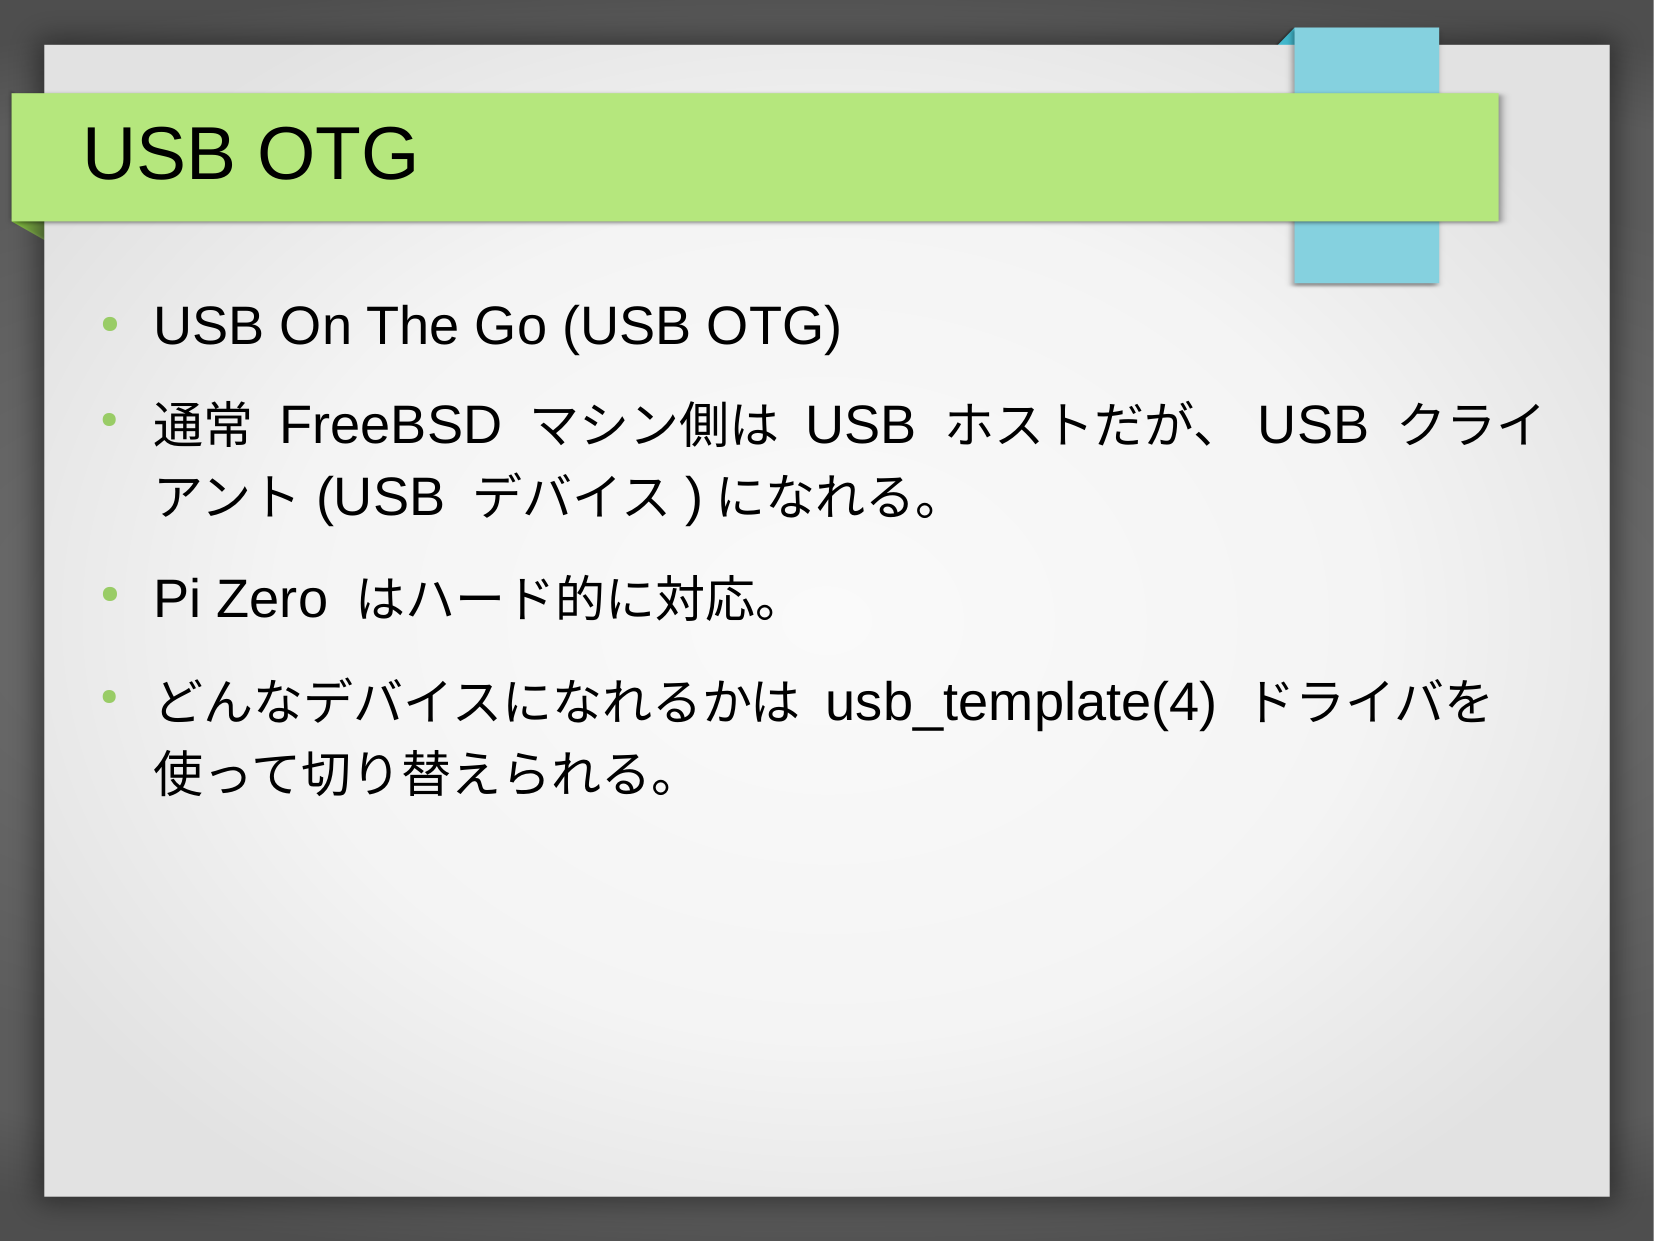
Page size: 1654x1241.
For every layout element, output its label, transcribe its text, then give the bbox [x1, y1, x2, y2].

list USB On The Go (USB OTG) 通常 FreeBSD マシン側は USB ホストだが、USB クライアント(USB デバイス)になれる。 Pi Zero はハード的に対応。 どんなデバイスになれるかは usb_template(4) ドライバを使って切り替えられる。 [82, 295, 1571, 1015]
title USB OTG [82, 94, 1264, 213]
picture [0, 0, 1654, 1241]
